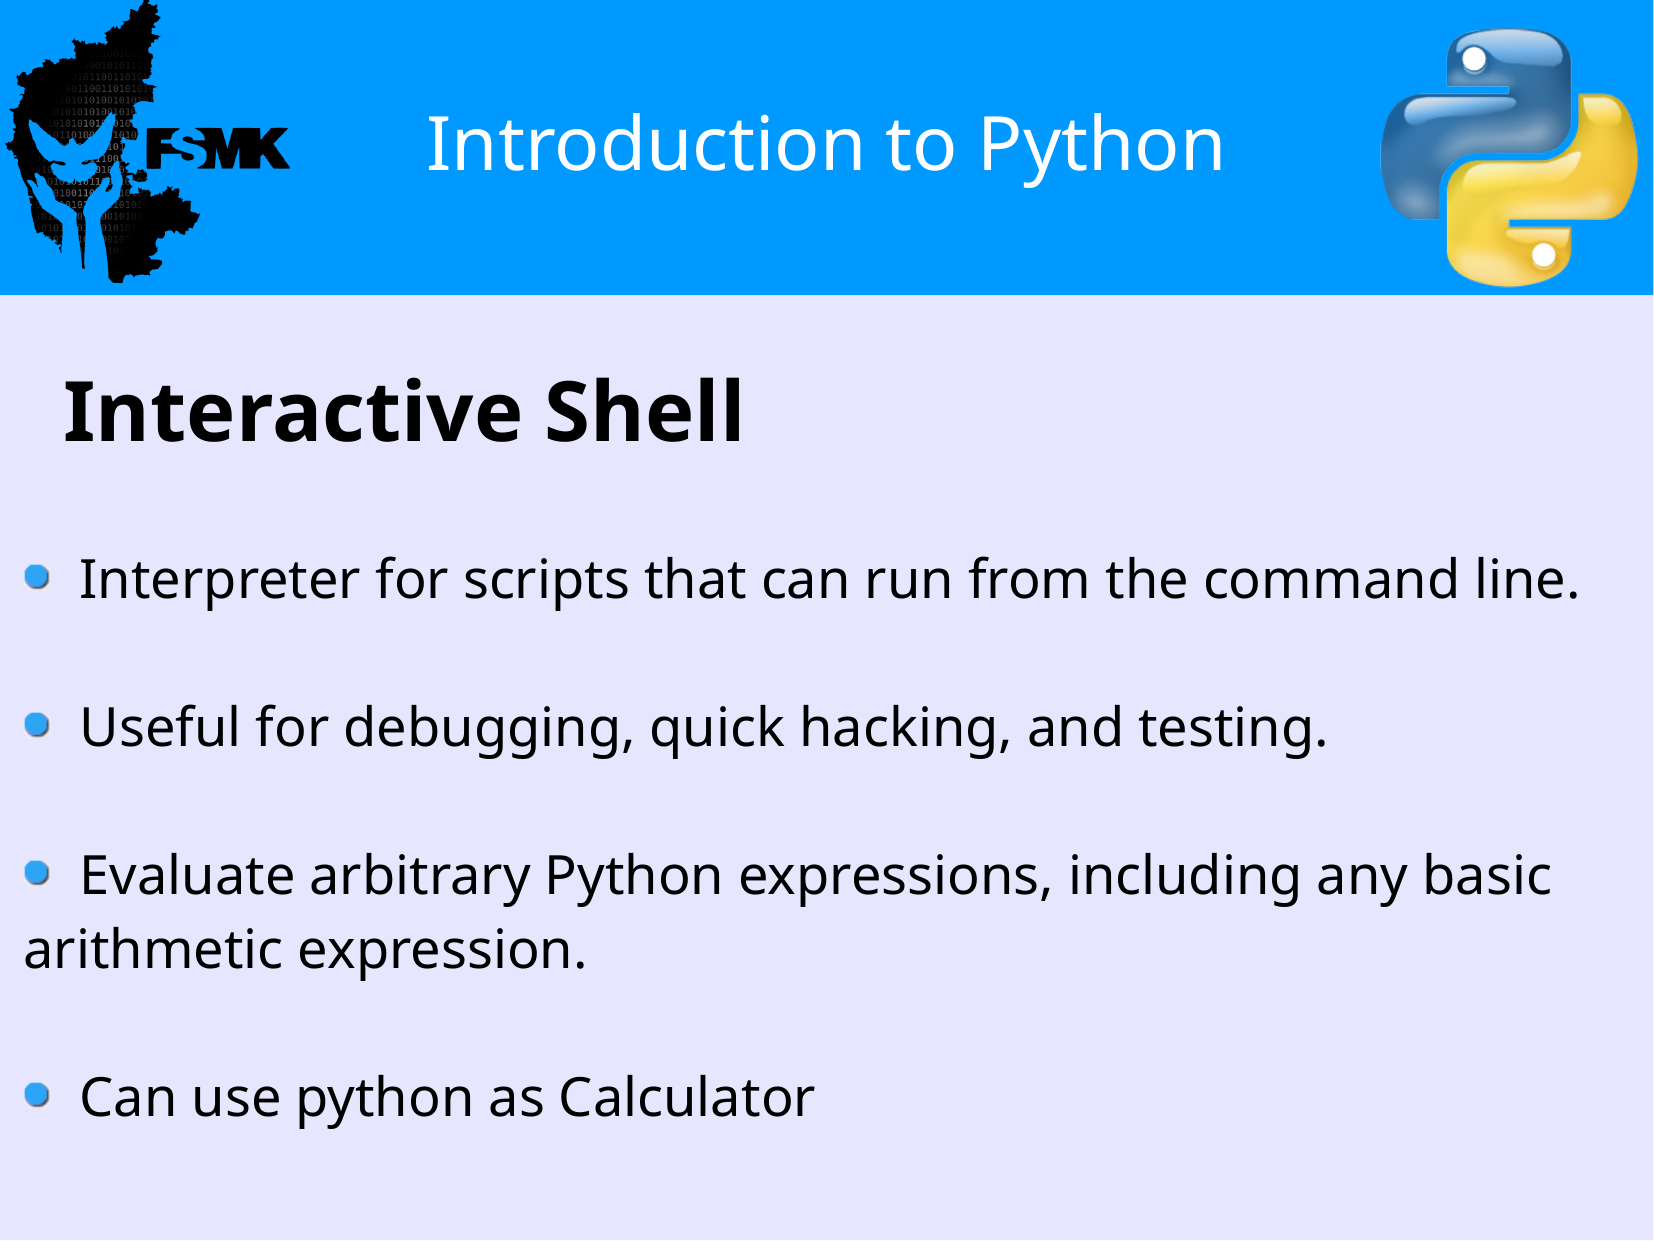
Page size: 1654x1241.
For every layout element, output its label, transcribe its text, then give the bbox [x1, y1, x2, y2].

title Introduction to Python [0, 0, 1346, 295]
picture [1346, 0, 1654, 295]
picture [5, 0, 290, 283]
text_box [0, 295, 1654, 1241]
text_box Interactive Shell Interpreter for scripts that can run from the command line. Useful for debugging, quick hacking, and testing. Evaluate arbitrary Python expressions, including any basic arithmetic expression. Can use python as Calculator [23, 318, 1595, 1205]
